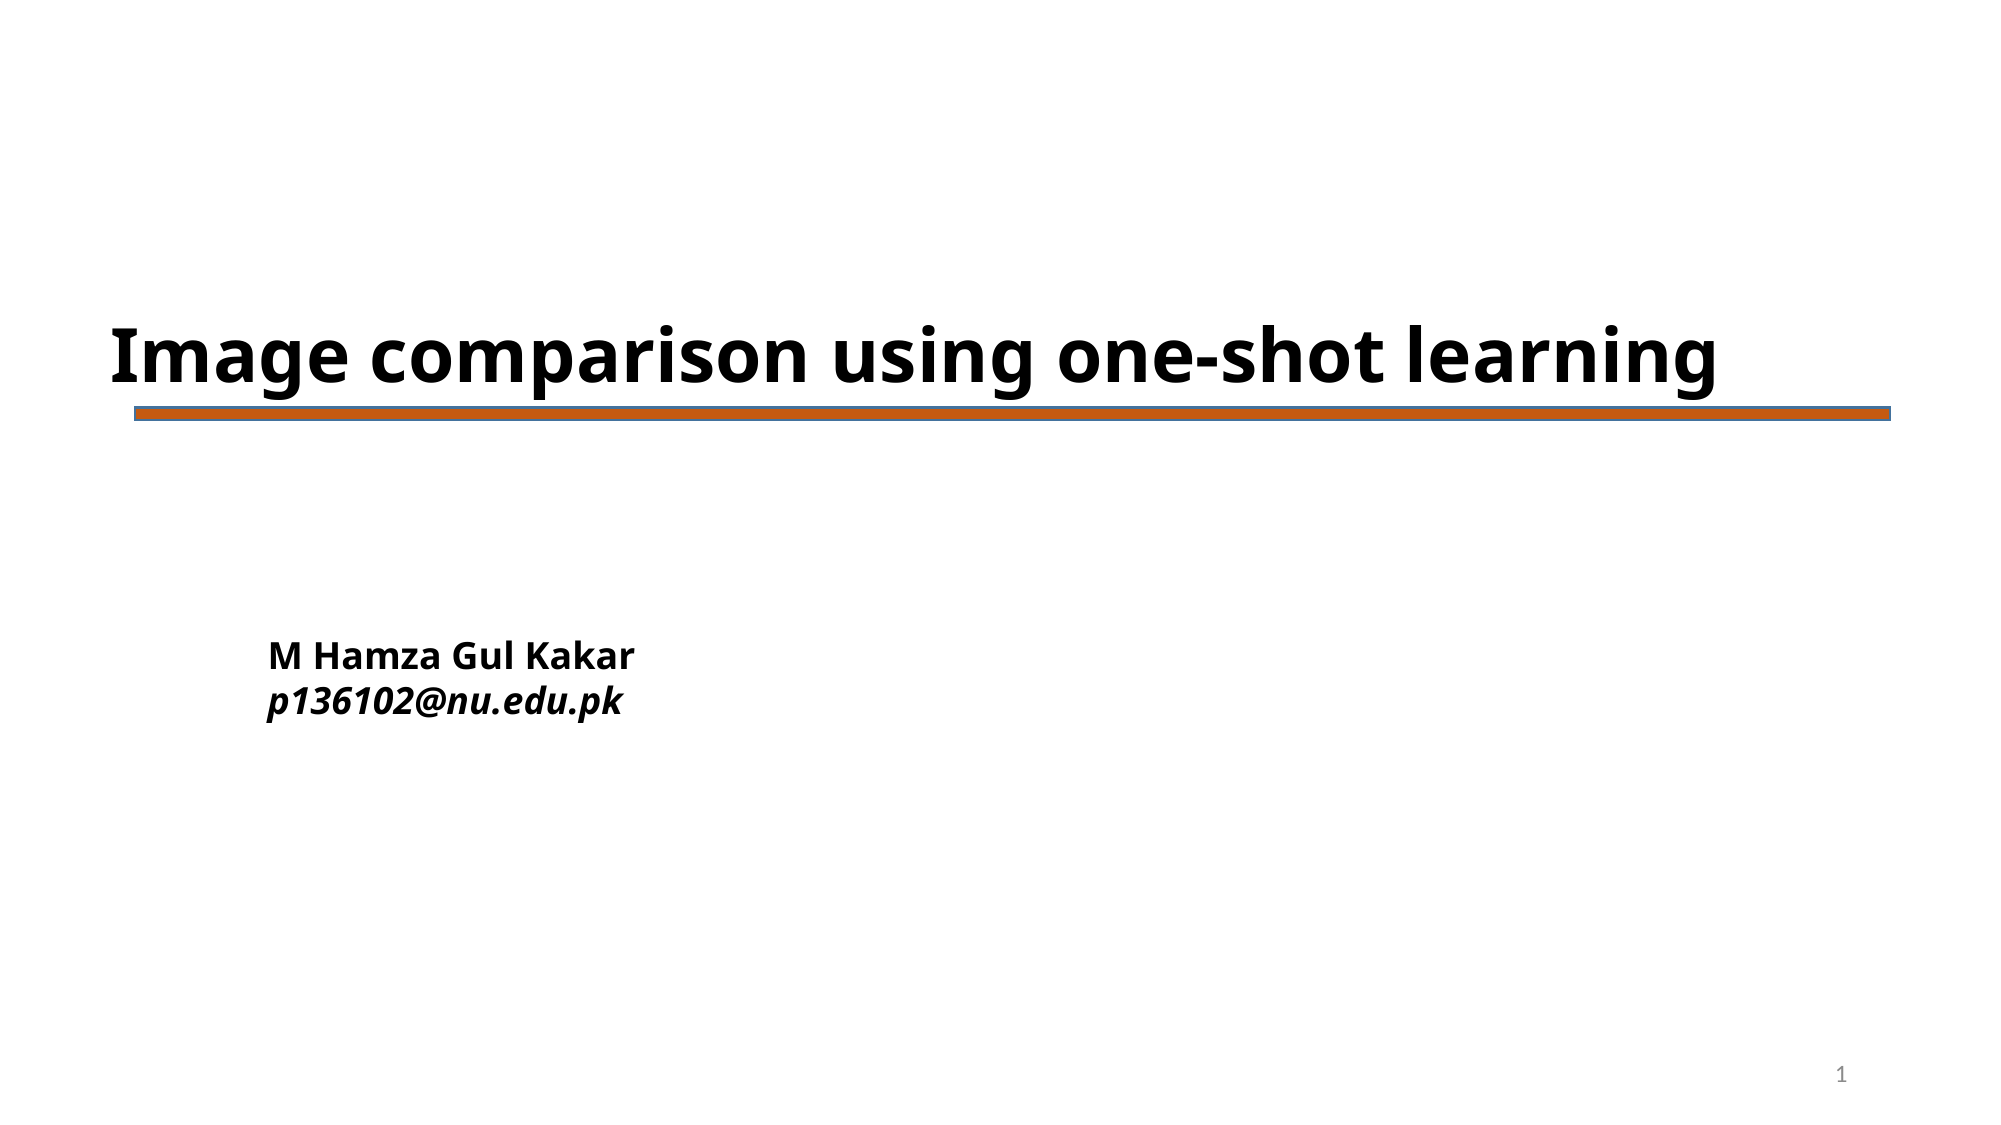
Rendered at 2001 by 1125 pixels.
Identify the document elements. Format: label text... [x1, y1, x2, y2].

slide_number <number> [1412, 1042, 1863, 1103]
text_box M Hamza Gul Kakar p136102@nu.edu.pk [252, 624, 1100, 775]
text_box Image comparison using one-shot learning [95, 299, 2000, 495]
text_box [135, 407, 1891, 421]
